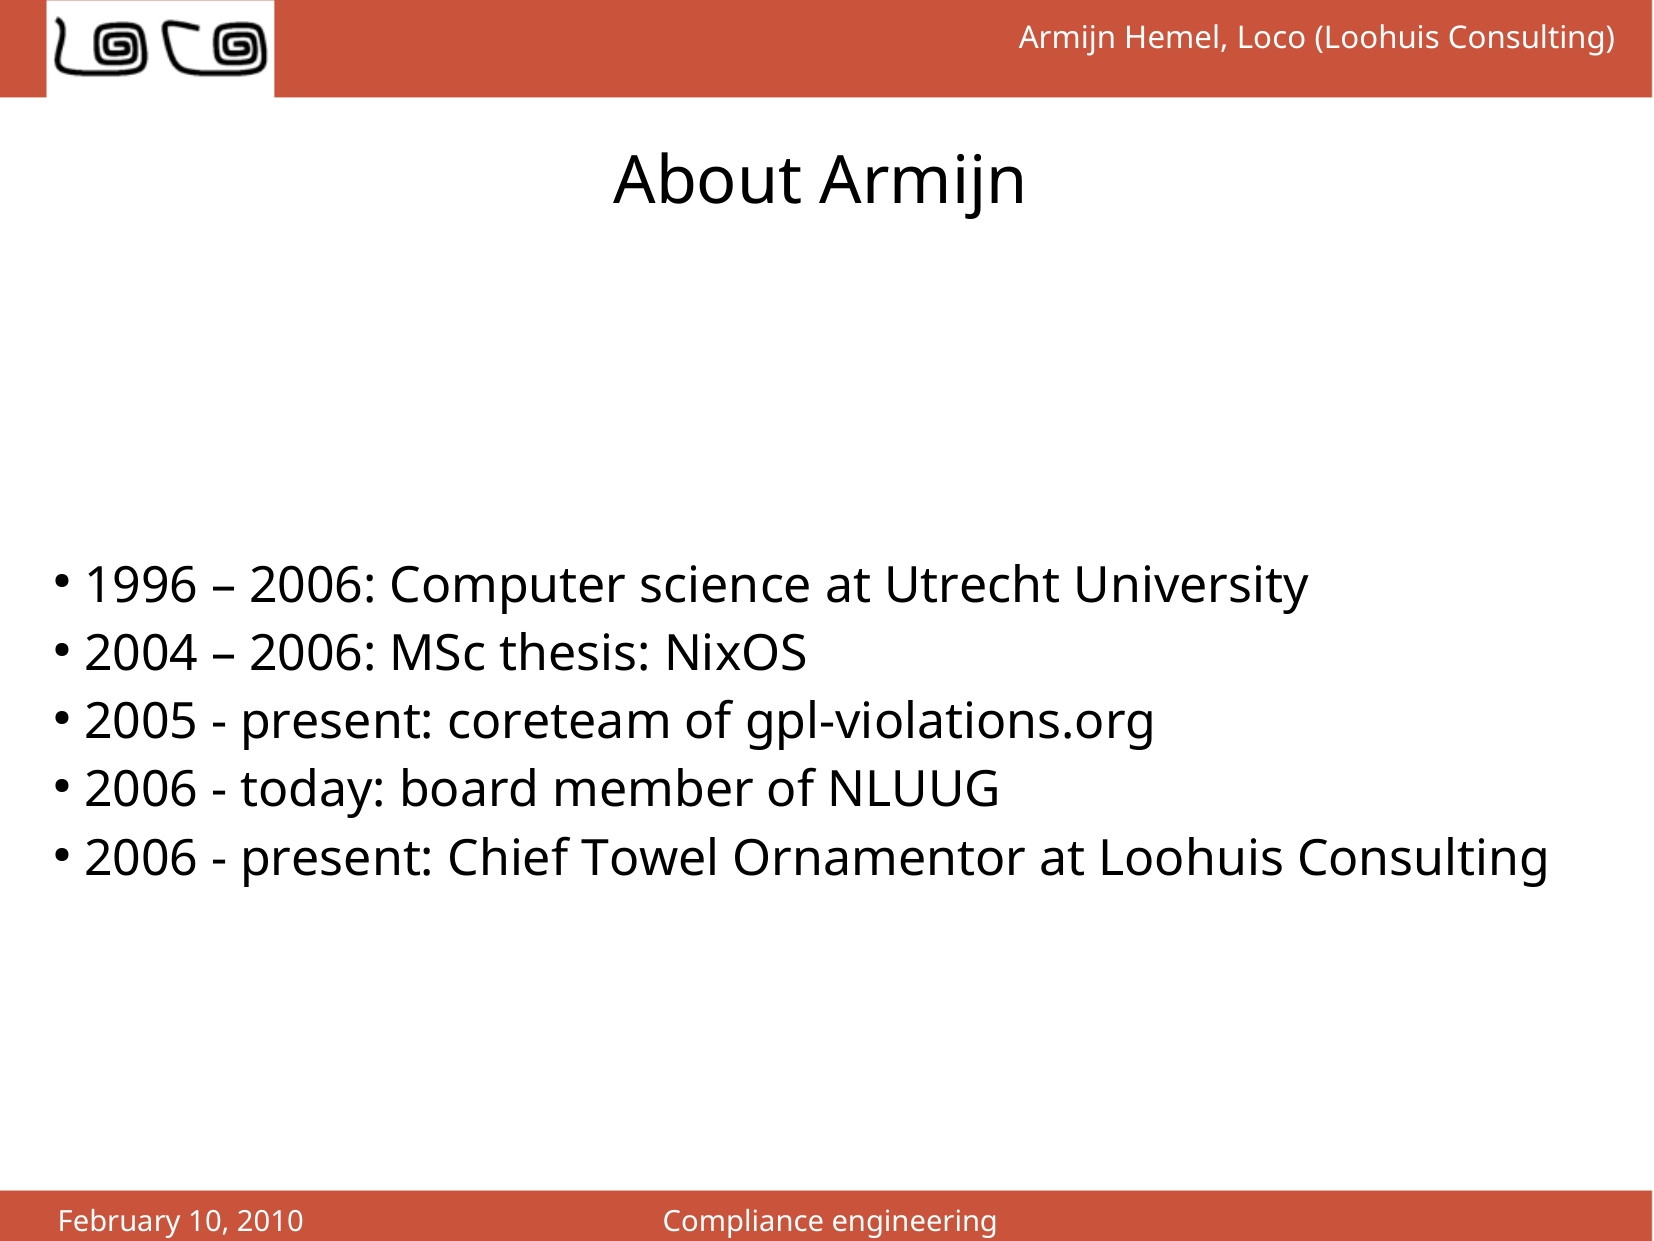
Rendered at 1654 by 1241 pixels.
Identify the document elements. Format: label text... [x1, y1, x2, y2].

title About Armijn [47, 118, 1595, 237]
subtitle 1996 – 2006: Computer science at Utrecht University 2004 – 2006: MSc thesis: NixOS 2005 - present: coreteam of gpl-violations.org 2006 - today: board member of NLUUG 2006 - present: Chief Towel Ornamentor at Loohuis Consulting [53, 265, 1595, 1173]
picture [0, 0, 1654, 1241]
